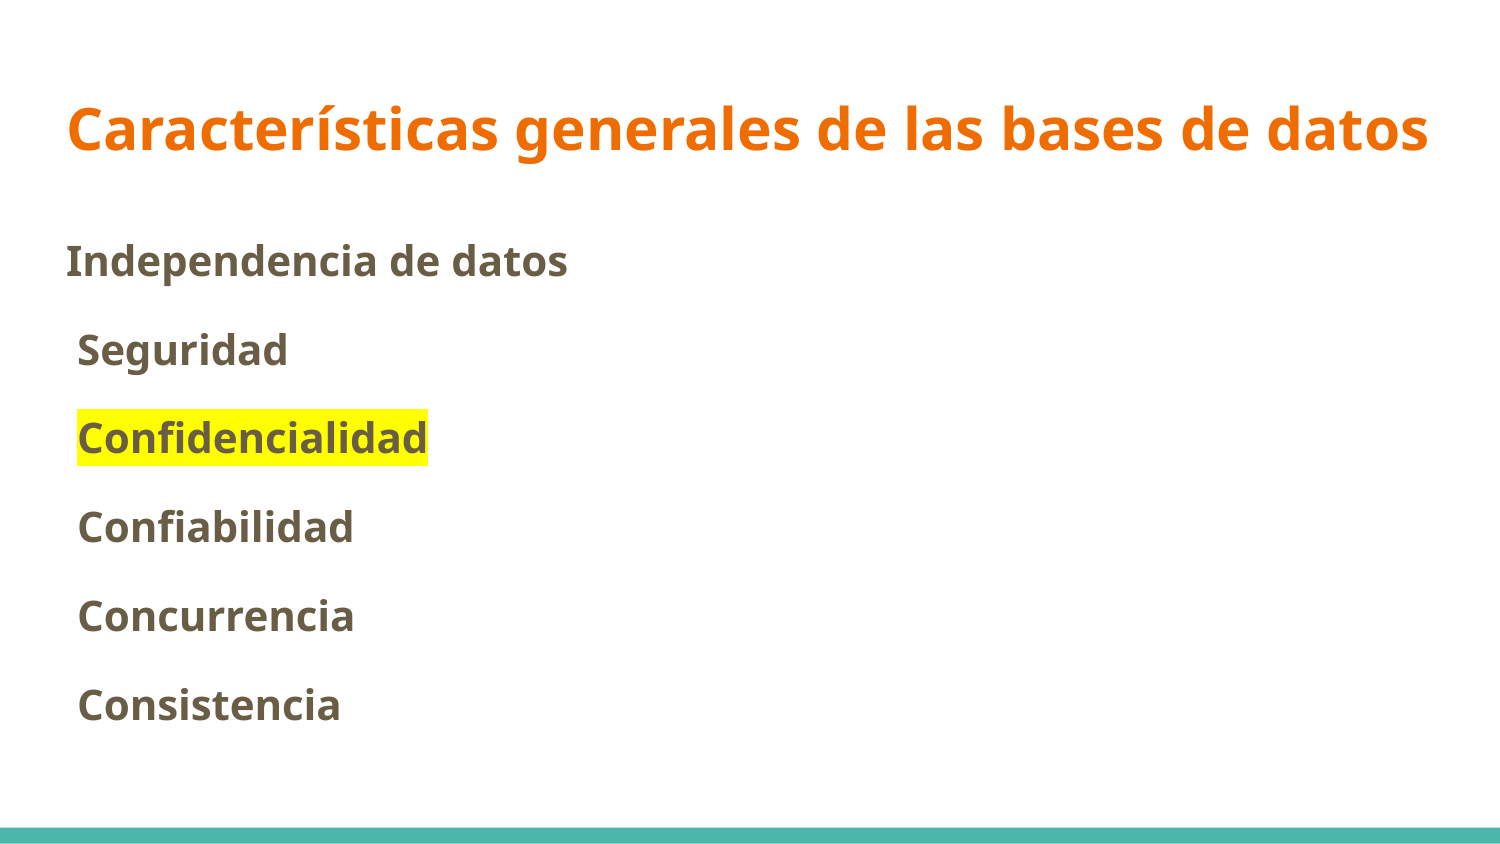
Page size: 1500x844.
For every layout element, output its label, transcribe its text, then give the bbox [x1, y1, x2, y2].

list Independencia de datos Seguridad Confidencialidad Confiabilidad Concurrencia Consistencia [51, 207, 1449, 750]
title Características generales de las bases de datos [51, 72, 1449, 189]
